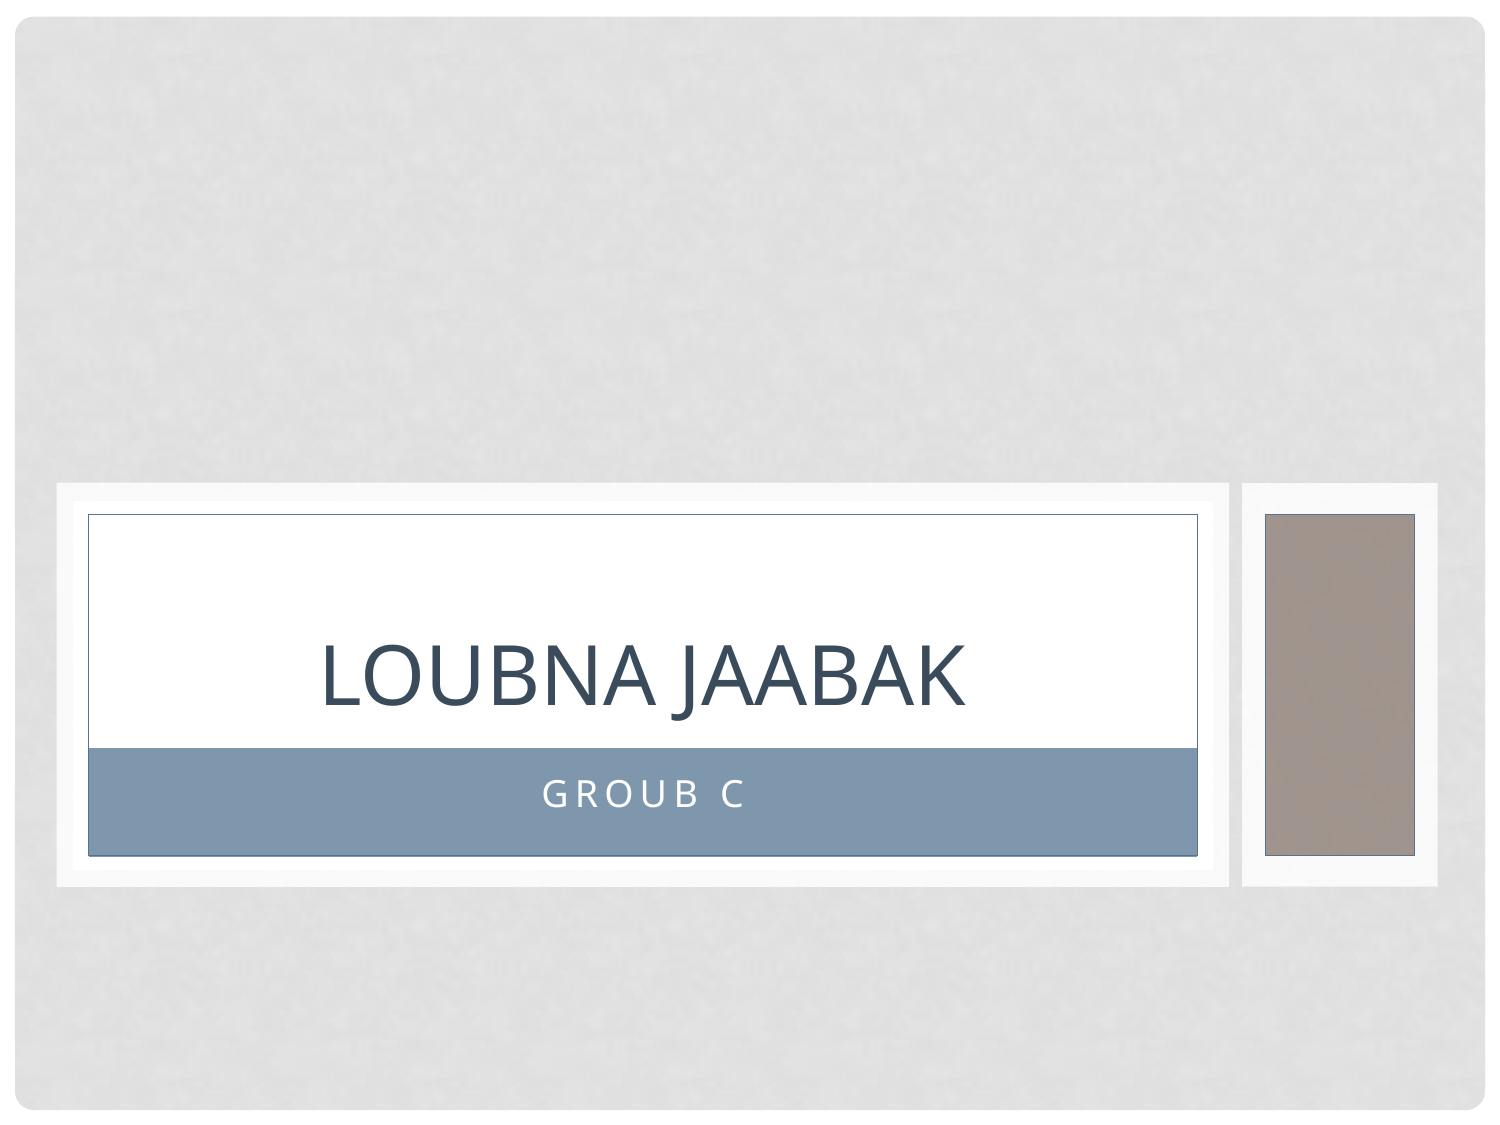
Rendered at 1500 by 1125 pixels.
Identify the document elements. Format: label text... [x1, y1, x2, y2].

title LOUBNA JAABAK [99, 529, 1187, 730]
subtitle GROUB C [105, 762, 1181, 838]
